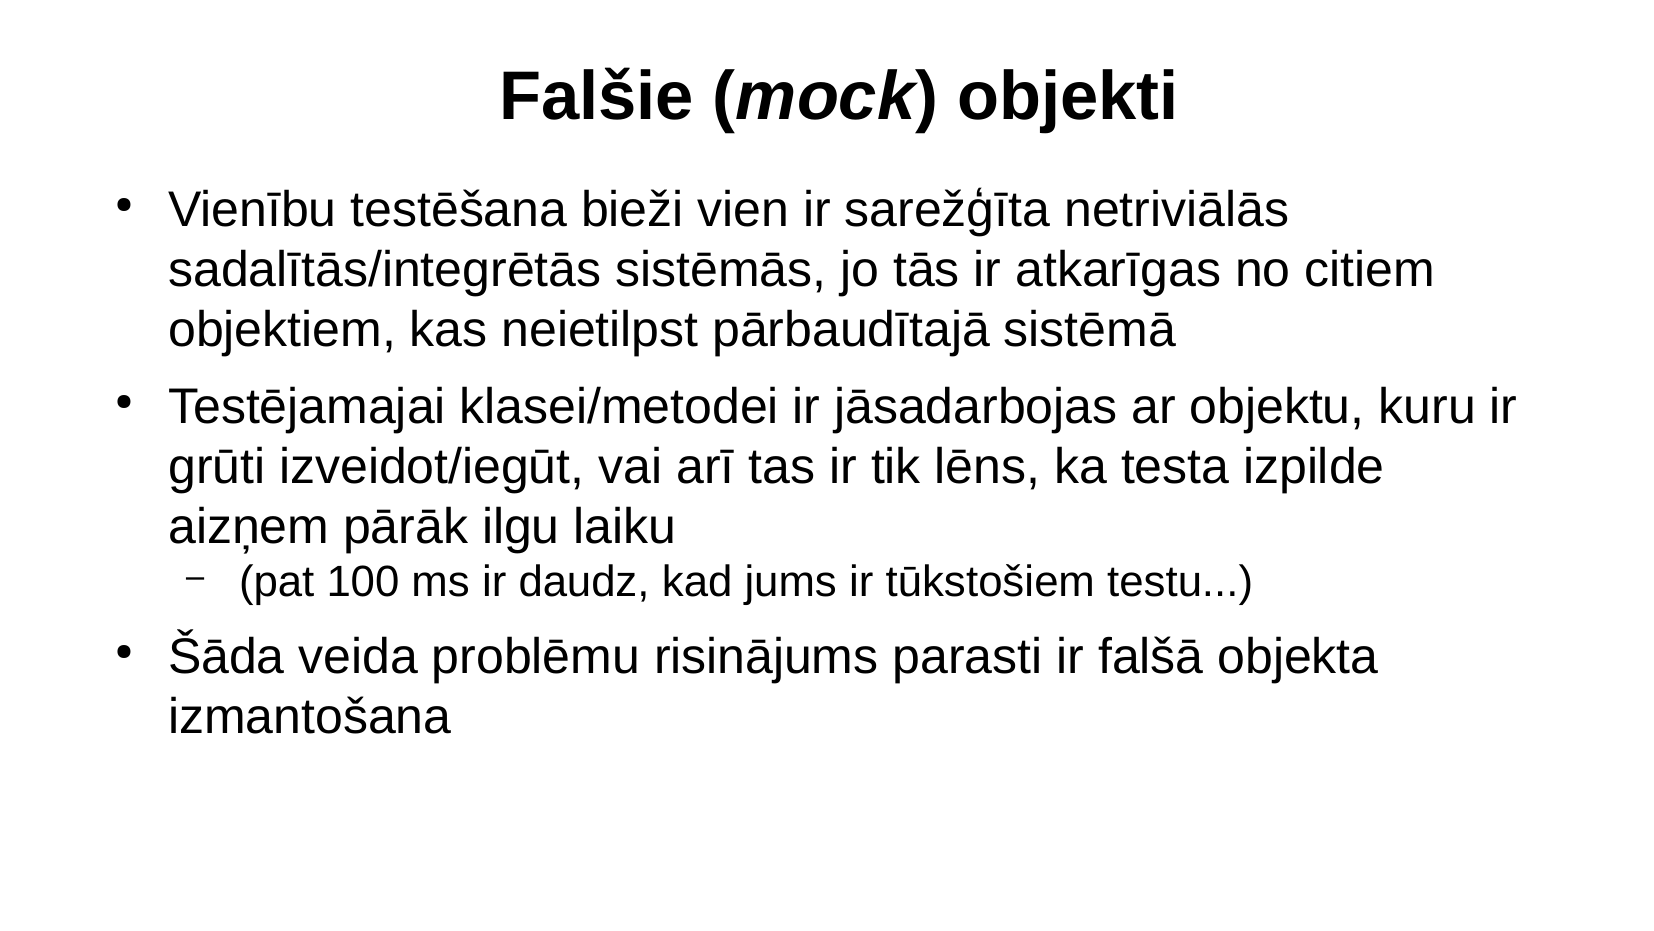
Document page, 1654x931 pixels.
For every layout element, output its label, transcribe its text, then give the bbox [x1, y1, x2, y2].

title Falšie (mock) objekti [82, 37, 1571, 147]
list Vienību testēšana bieži vien ir sarežģīta netriviālās sadalītās/integrētās sistēmās, jo tās ir atkarīgas no citiem objektiem, kas neietilpst pārbaudītajā sistēmā Testējamajai klasei/metodei ir jāsadarbojas ar objektu, kuru ir grūti izveidot/iegūt, vai arī tas ir tik lēns, ka testa izpilde aizņem pārāk ilgu laiku (pat 100 ms ir daudz, kad jums ir tūkstošiem testu...) Šāda veida problēmu risinājums parasti ir falšā objekta izmantošana [82, 168, 1538, 889]
